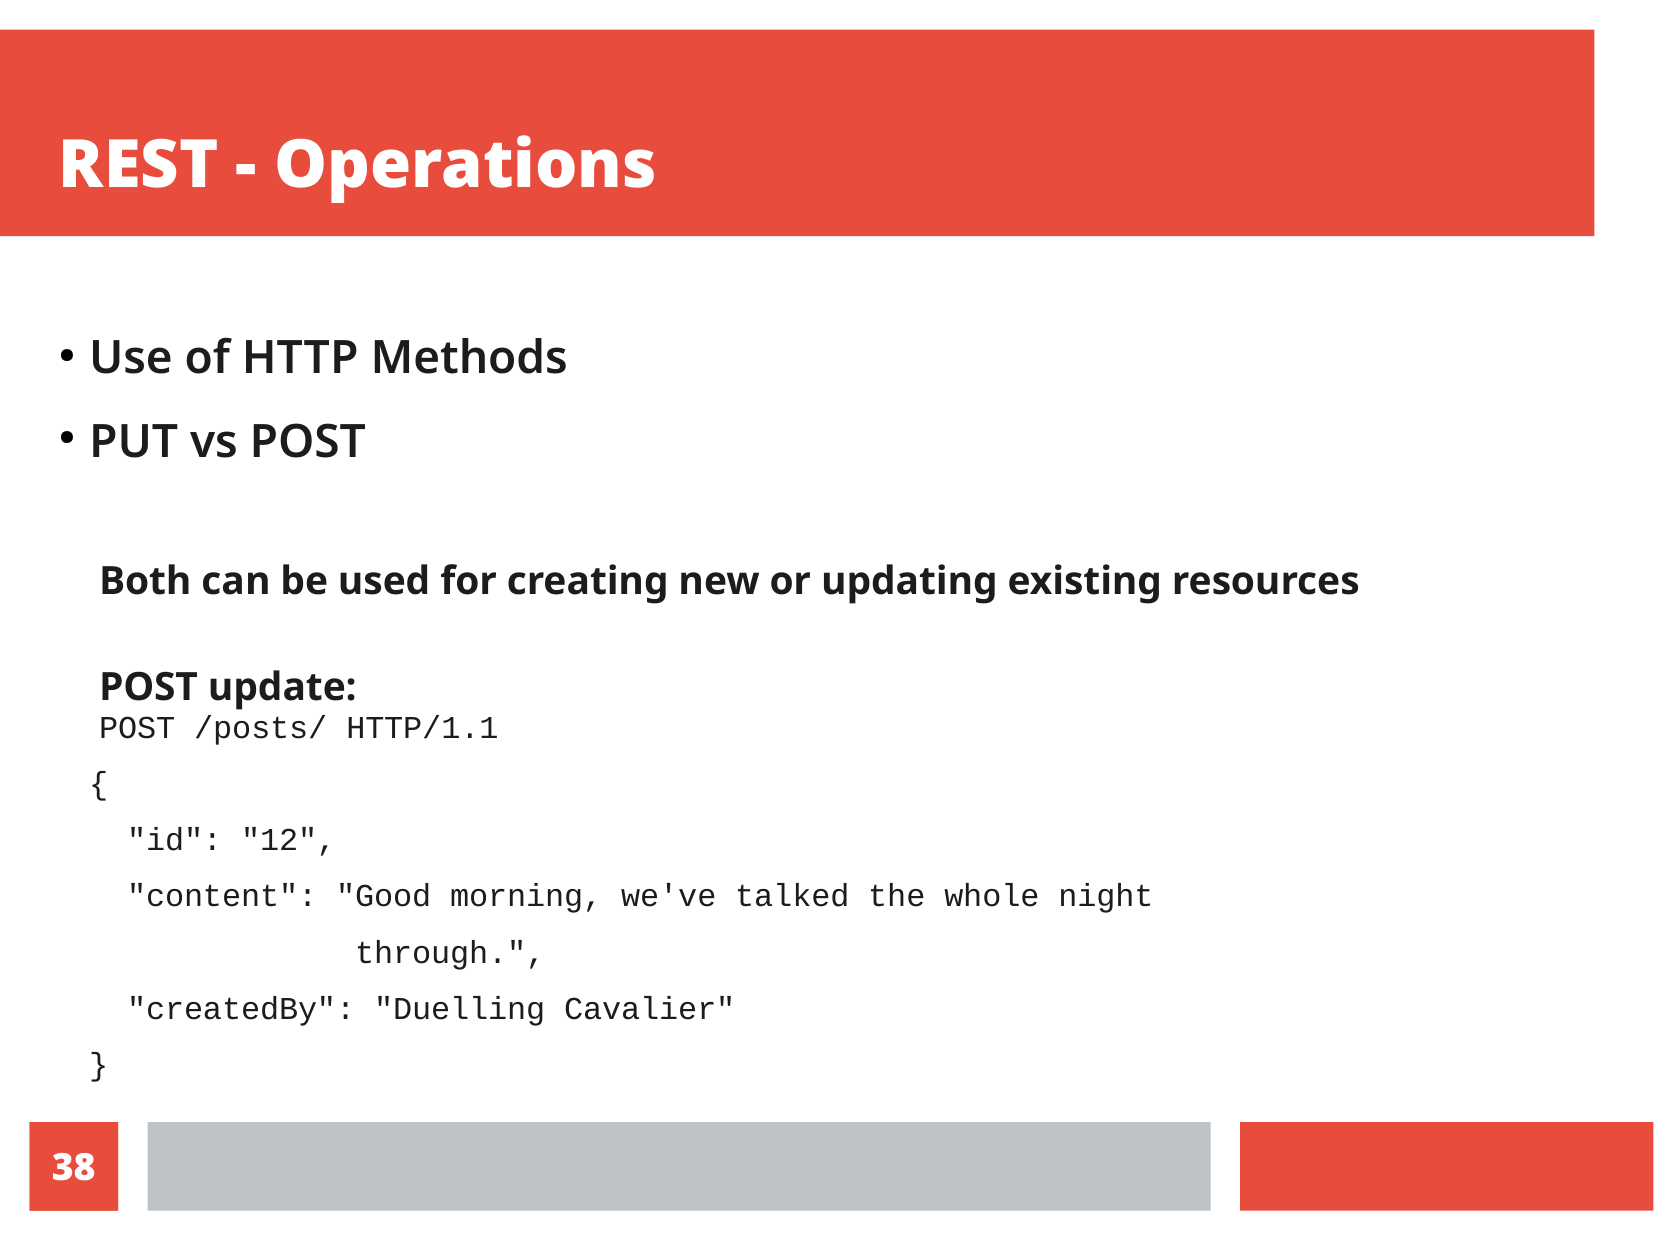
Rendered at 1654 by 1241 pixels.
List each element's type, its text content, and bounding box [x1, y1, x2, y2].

title REST - Operations [59, 59, 1595, 207]
list Use of HTTP Methods PUT vs POST Both can be used for creating new or updating existing resources POST update: POST /posts/ HTTP/1.1 { "id": "12", "content": "Good morning, we've talked the whole night through.", "createdBy": "Duelling Cavalier" } [59, 324, 1565, 1093]
